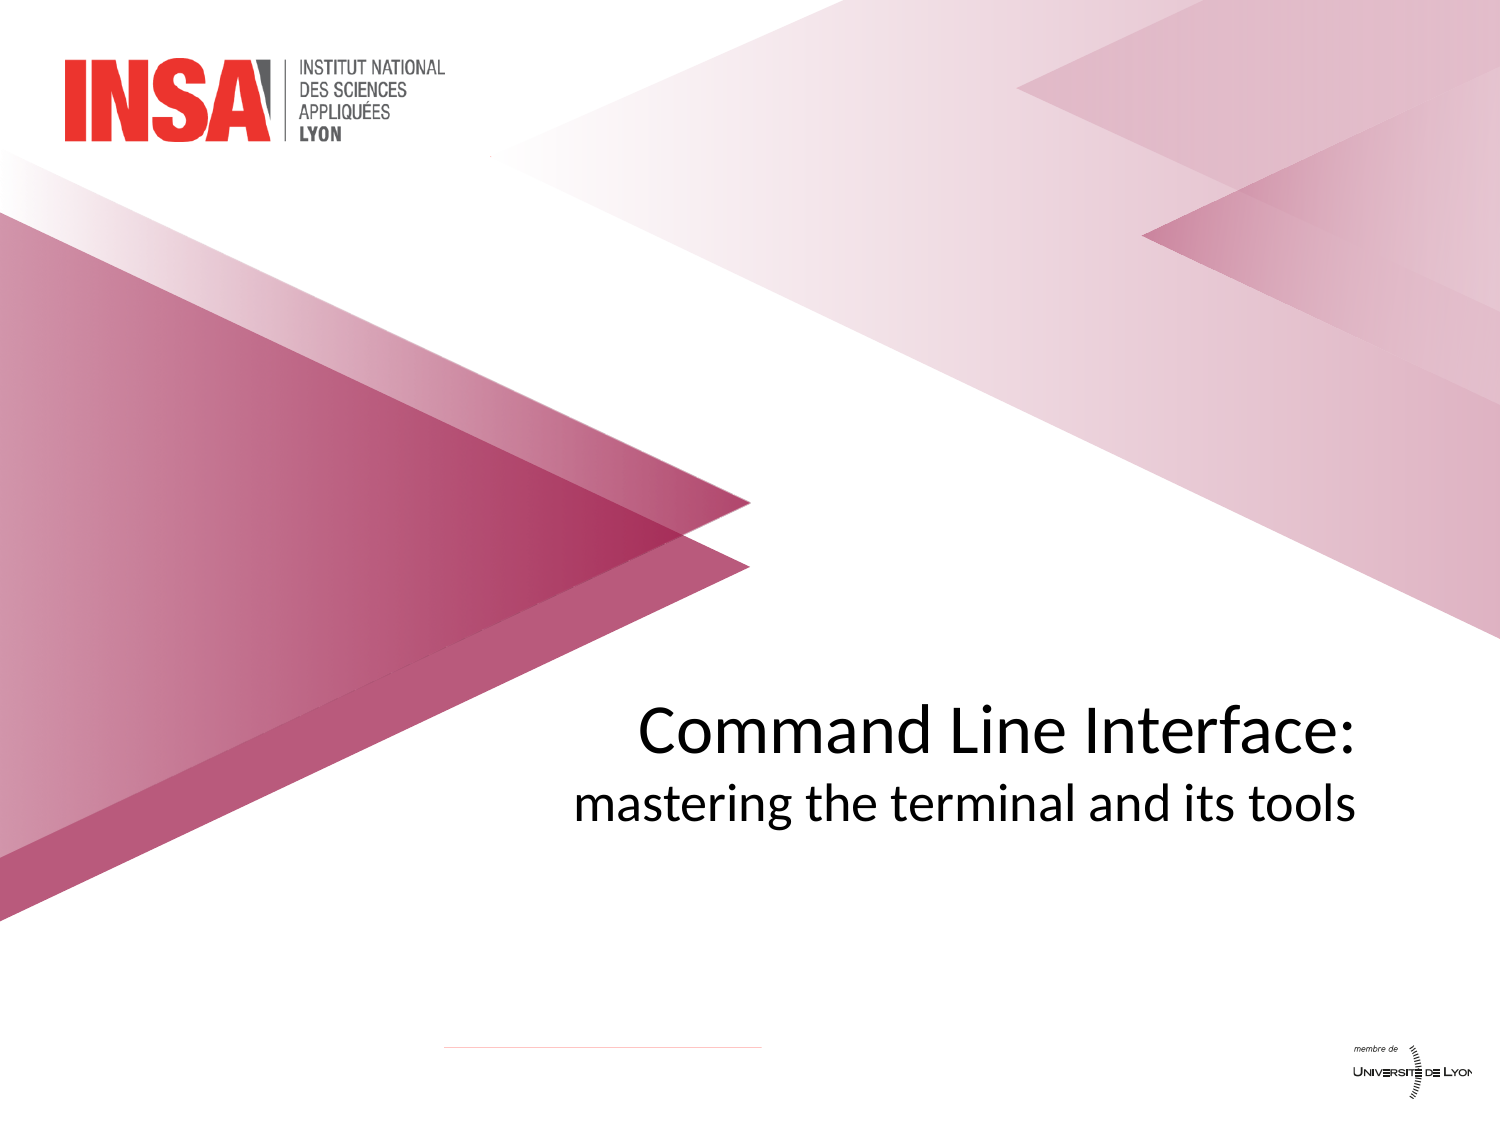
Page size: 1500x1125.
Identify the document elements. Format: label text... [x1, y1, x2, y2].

title Command Line Interface: mastering the terminal and its tools [511, 558, 1373, 958]
picture [65, 58, 445, 142]
picture [0, 148, 751, 858]
